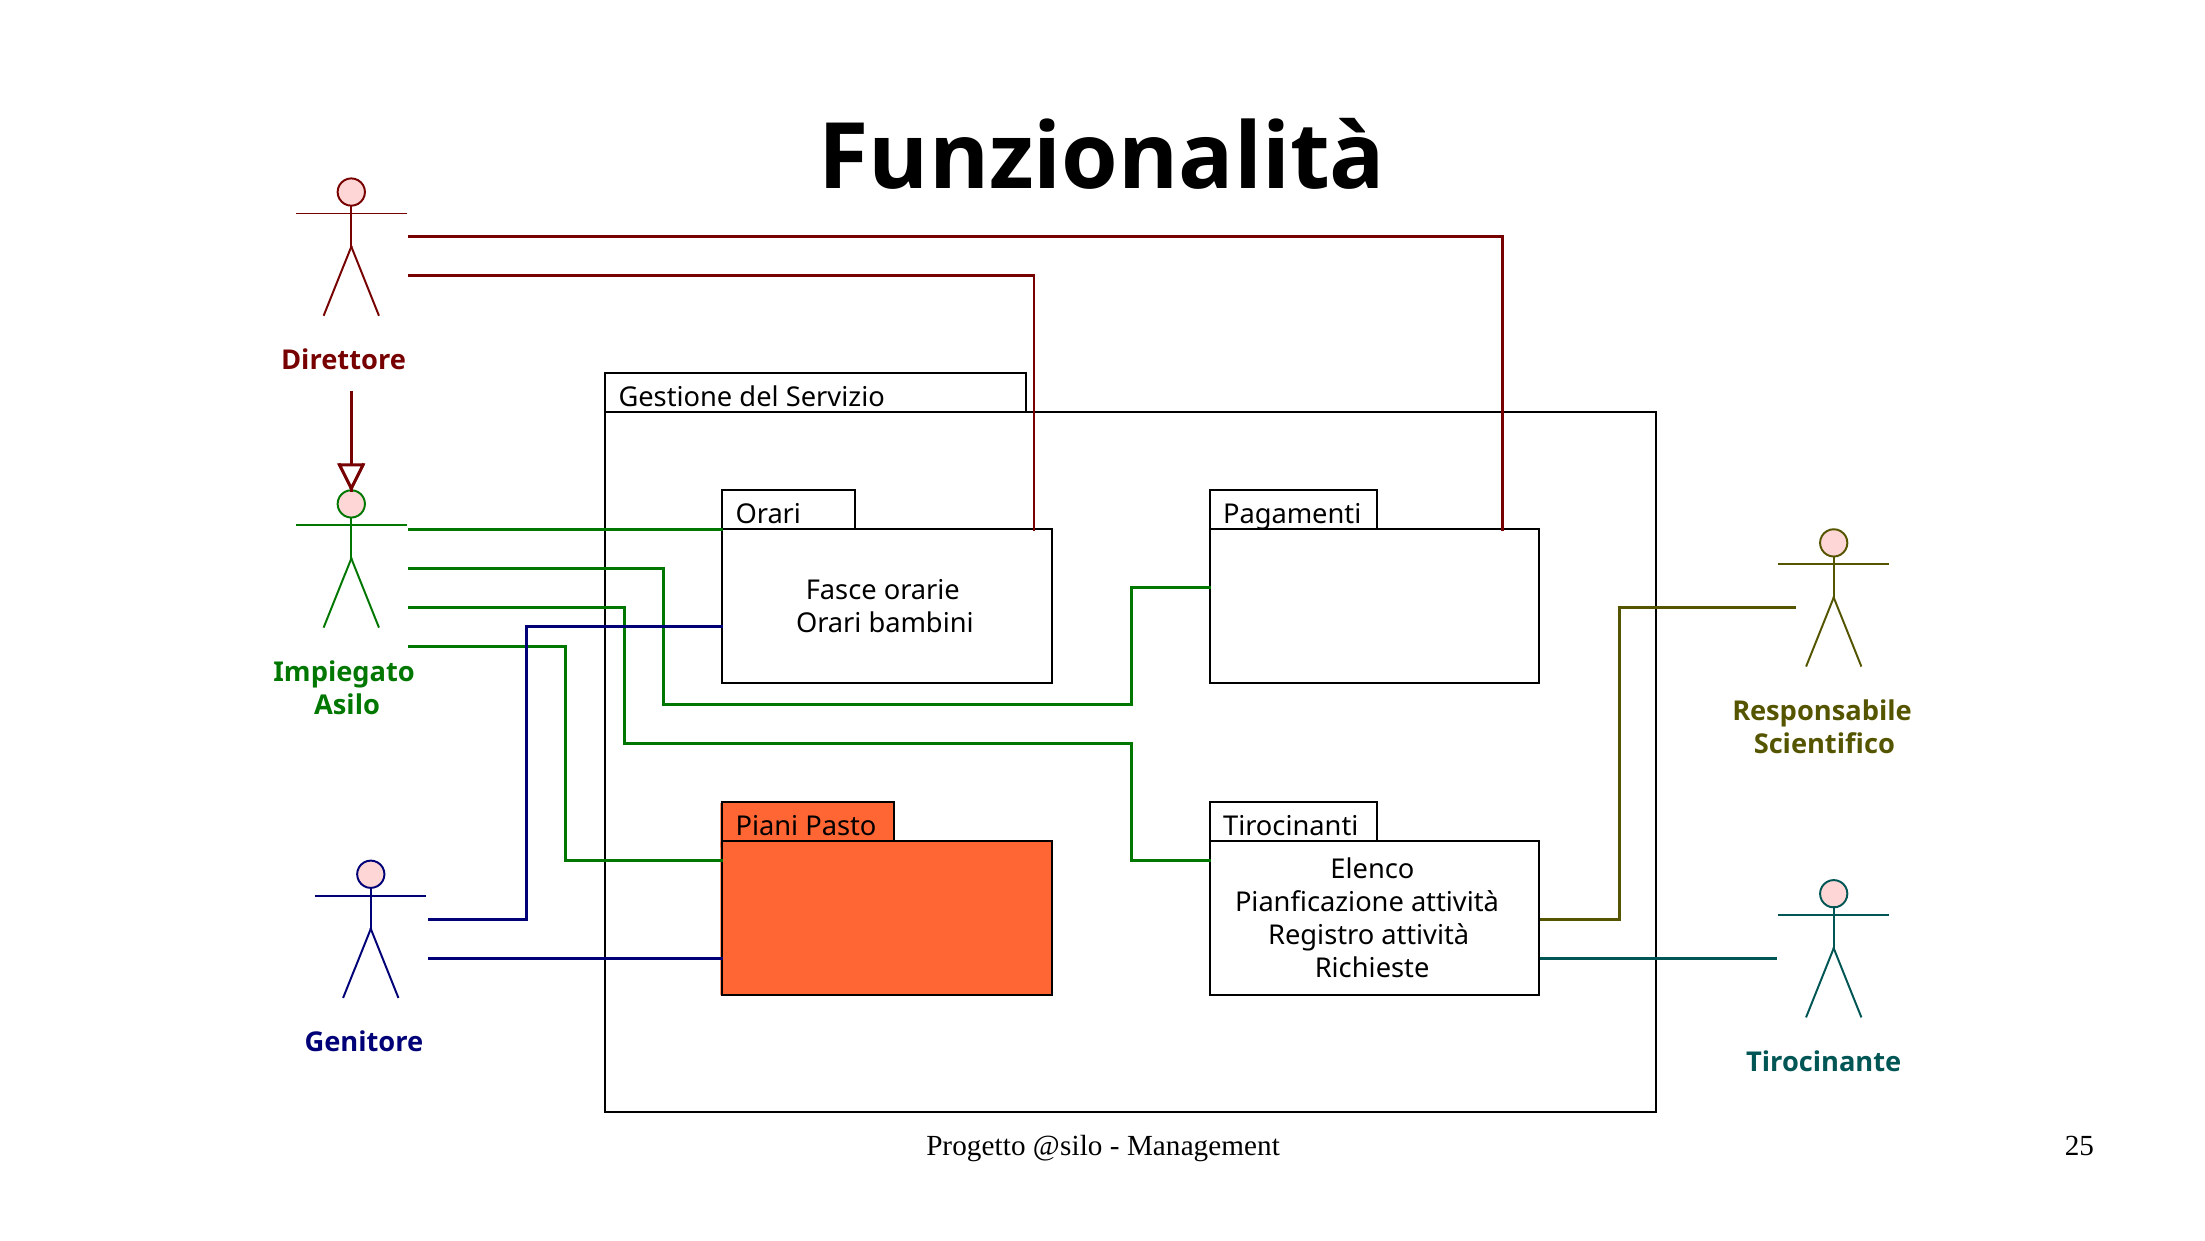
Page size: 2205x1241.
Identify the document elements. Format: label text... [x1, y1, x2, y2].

title Funzionalità [110, 49, 2095, 257]
picture [213, 138, 1991, 1193]
